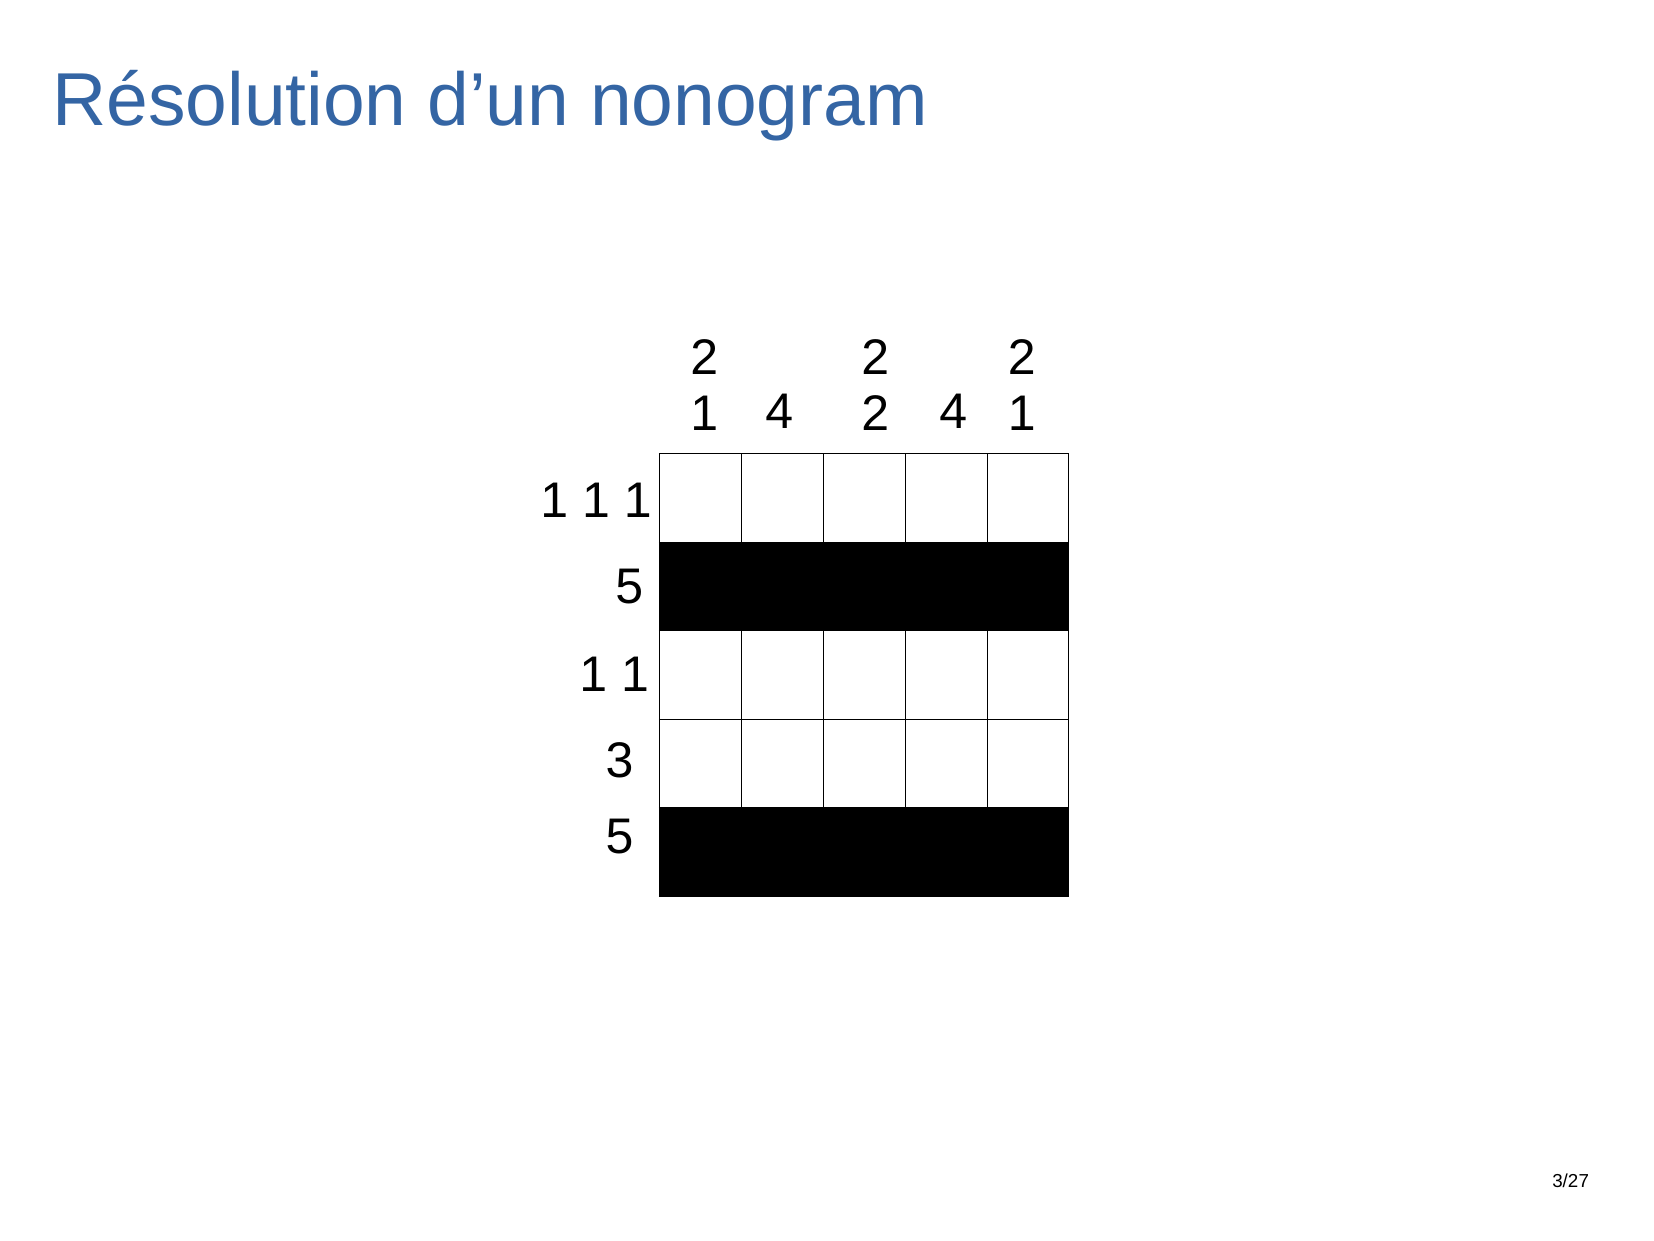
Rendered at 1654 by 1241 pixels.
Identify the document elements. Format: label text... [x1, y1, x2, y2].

table_cell [660, 720, 741, 807]
text_box 5 [590, 801, 642, 877]
table_header [824, 454, 905, 542]
text_box Résolution d’un nonogram [37, 50, 1013, 151]
table_cell [824, 808, 905, 896]
table_header [660, 454, 741, 542]
table_cell [742, 631, 823, 719]
table_header [988, 454, 1068, 542]
table_cell [824, 631, 905, 719]
table_cell [988, 720, 1068, 807]
text_box 1 1 [564, 638, 678, 715]
text_box 2 2 [846, 322, 885, 454]
table_cell [742, 808, 823, 896]
text_box 2 1 [993, 322, 1051, 454]
table_cell [660, 808, 741, 896]
table_cell [906, 631, 987, 719]
table_cell [824, 720, 905, 807]
text_box 1 1 1 [525, 464, 676, 551]
table_cell [742, 543, 823, 630]
text_box 4 [924, 375, 963, 452]
table_header [742, 454, 823, 542]
table_cell [906, 808, 987, 896]
table_cell [988, 631, 1068, 719]
table_cell [742, 720, 823, 807]
text_box 4 [750, 375, 789, 452]
text_box 3/27 [1537, 1162, 1614, 1199]
table_cell [906, 543, 987, 630]
table_header [906, 454, 987, 542]
table_cell [824, 543, 905, 630]
text_box 2 1 [675, 322, 733, 454]
text_box 5 [600, 551, 676, 639]
table_cell [906, 720, 987, 807]
table_cell [988, 543, 1068, 630]
table_cell [660, 631, 741, 719]
text_box 3 [590, 724, 649, 801]
table_cell [988, 808, 1068, 896]
table_cell [676, 543, 741, 630]
